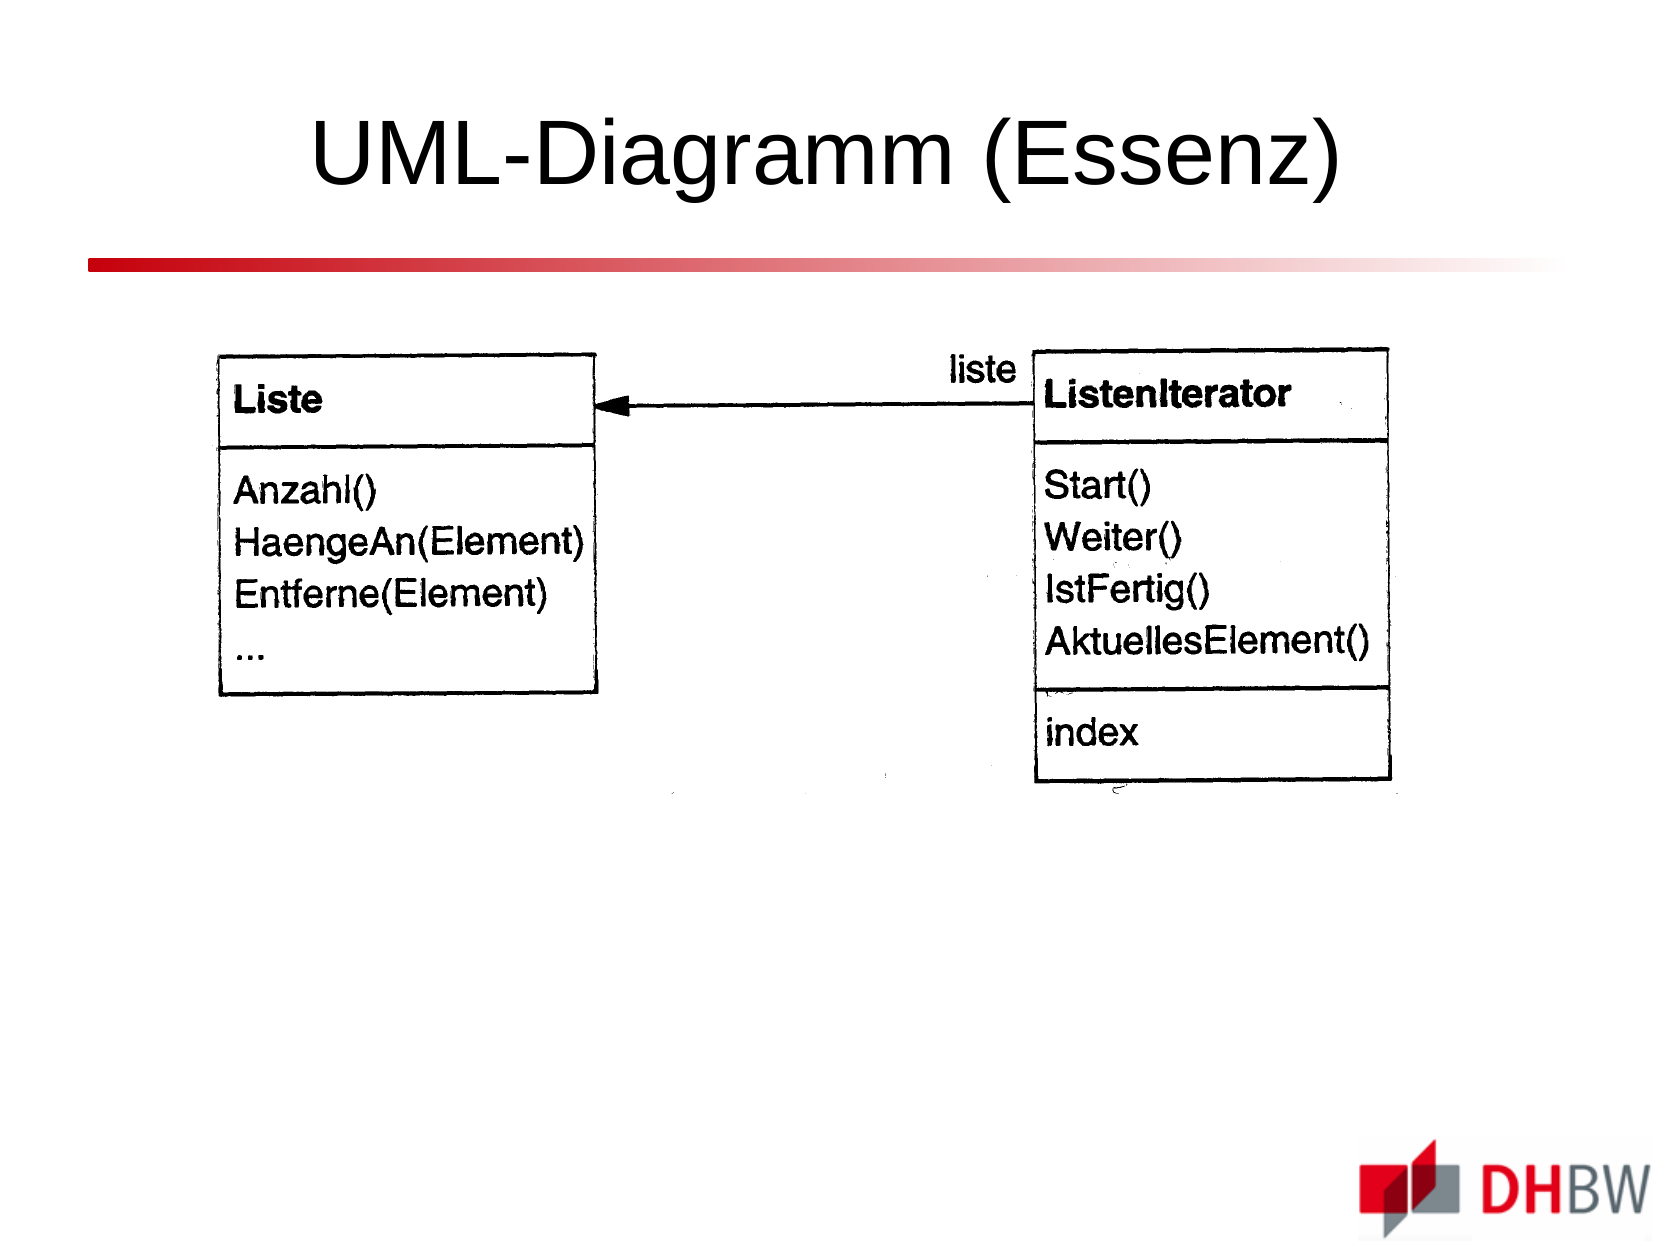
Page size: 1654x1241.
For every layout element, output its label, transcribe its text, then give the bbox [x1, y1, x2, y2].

chart [209, 344, 1398, 794]
picture [1358, 1137, 1652, 1241]
title UML-Diagramm (Essenz) [82, 56, 1571, 250]
